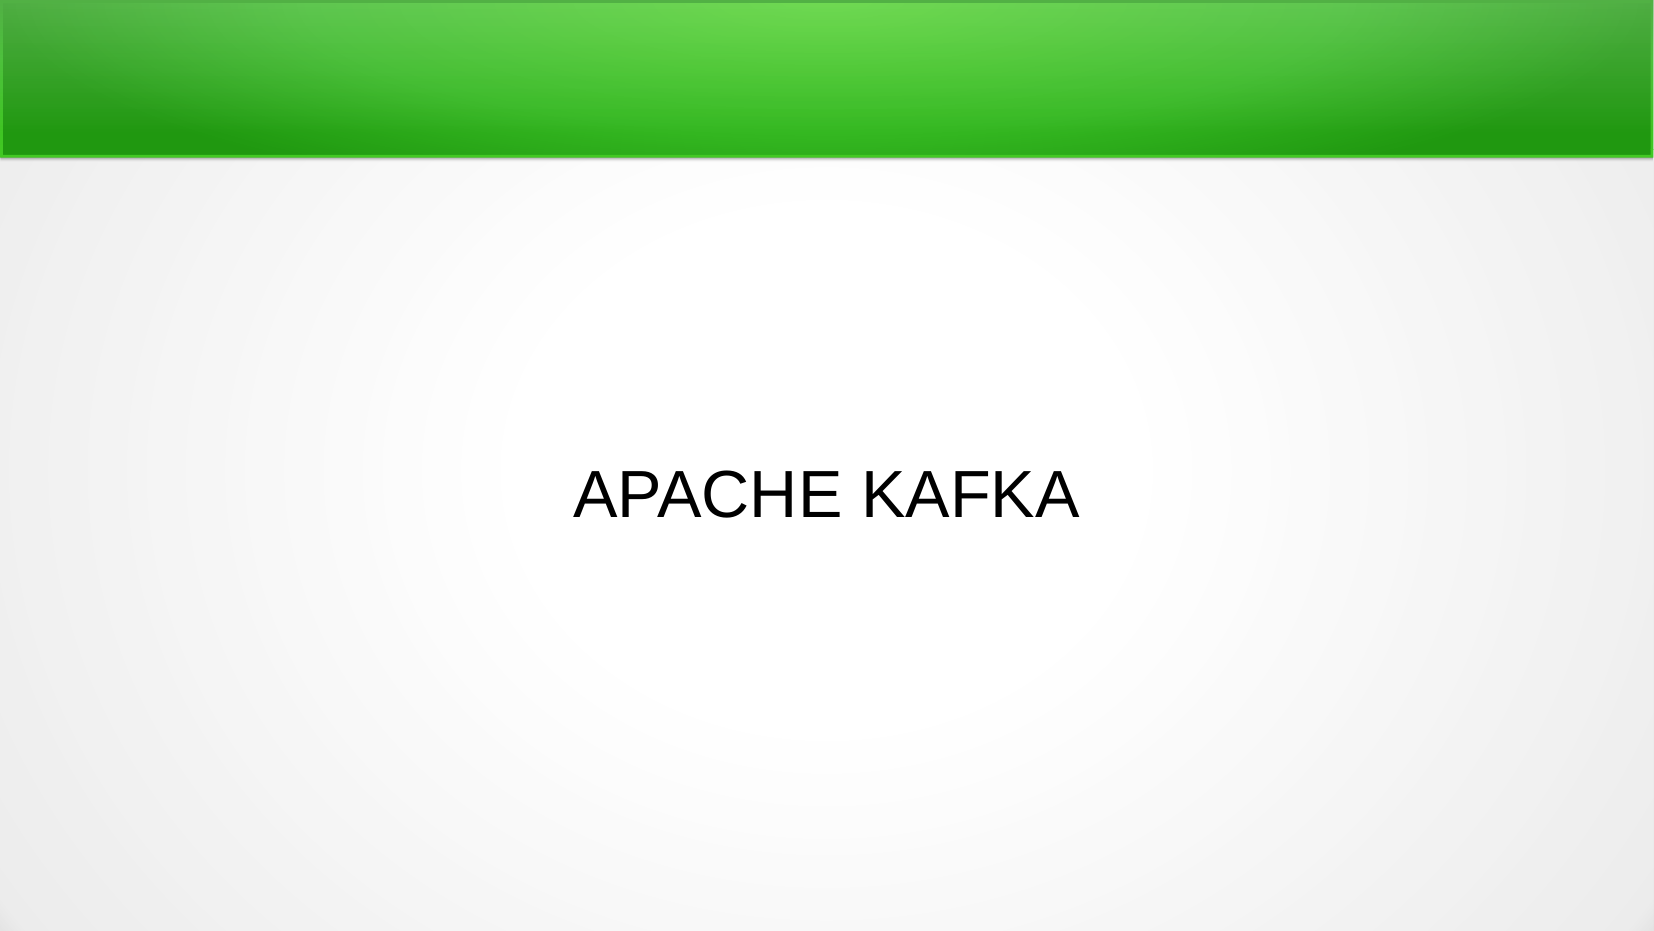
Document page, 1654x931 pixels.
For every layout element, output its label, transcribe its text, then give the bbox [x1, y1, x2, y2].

subtitle APACHE KAFKA [82, 224, 1571, 764]
